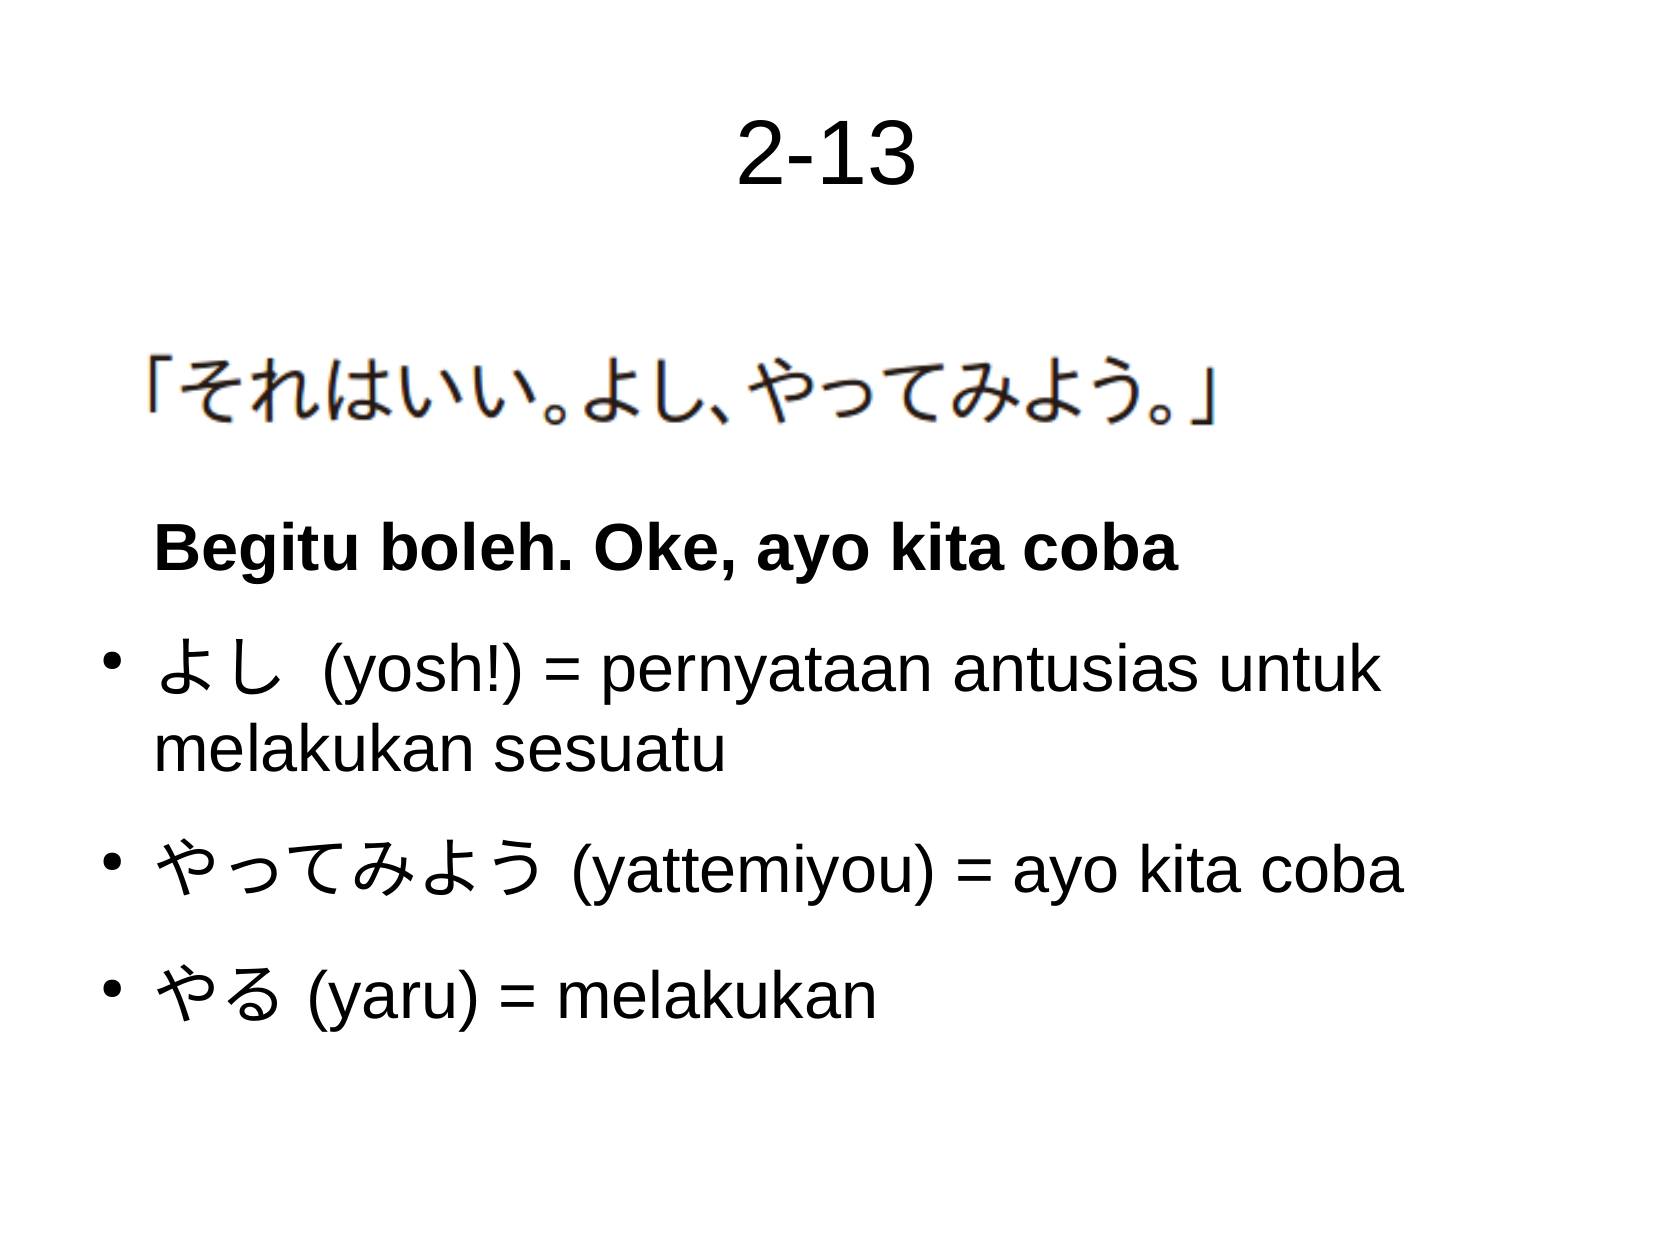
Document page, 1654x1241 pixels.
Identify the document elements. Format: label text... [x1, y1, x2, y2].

list Begitu boleh. Oke, ayo kita coba よし (yosh!) = pernyataan antusias untuk melakukan sesuatu やってみよう(yattemiyou) = ayo kita coba やる(yaru) = melakukan [82, 510, 1571, 1186]
title 2-13 [82, 49, 1571, 257]
picture [139, 322, 1237, 460]
